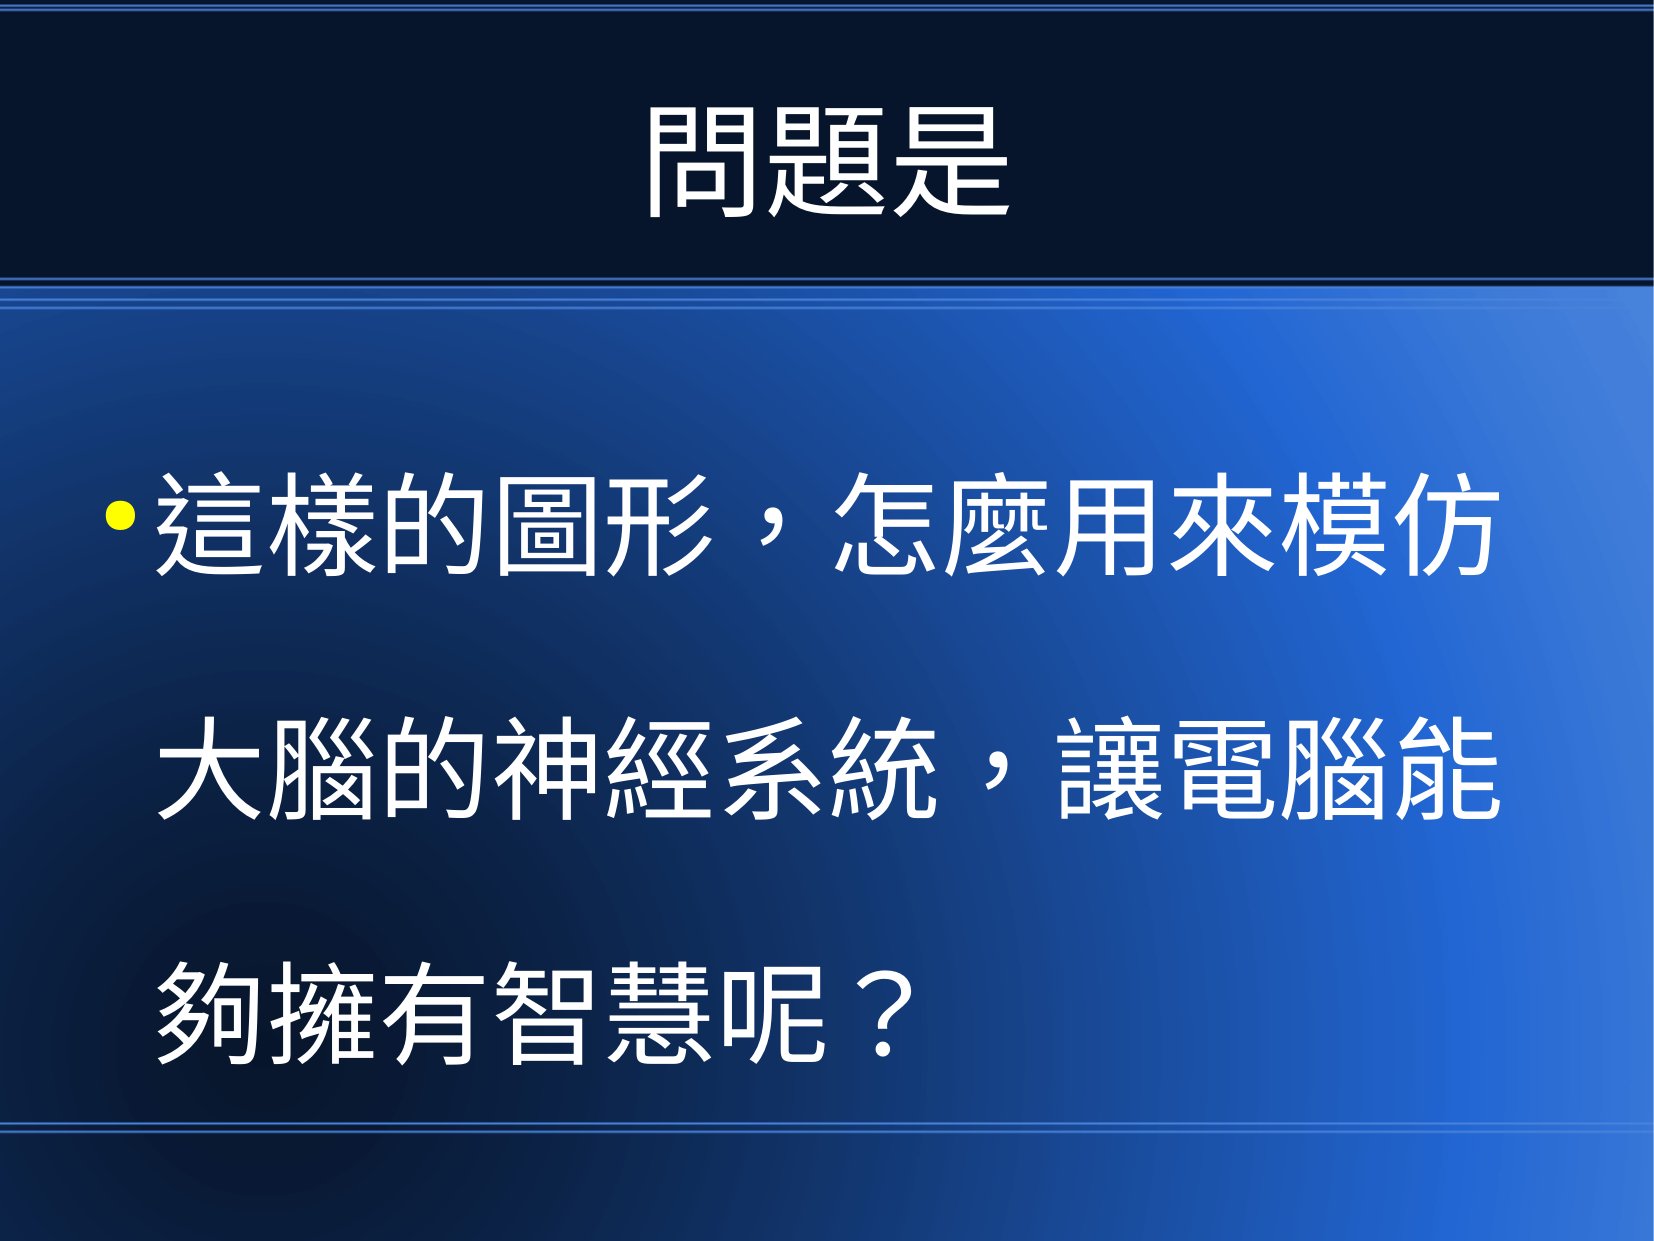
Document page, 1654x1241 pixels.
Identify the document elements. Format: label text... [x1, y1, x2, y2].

picture [0, 0, 1654, 1241]
title 問題是 [82, 49, 1571, 257]
list 這樣的圖形，怎麼用來模仿大腦的神經系統，讓電腦能夠擁有智慧呢？ [82, 355, 1571, 1241]
